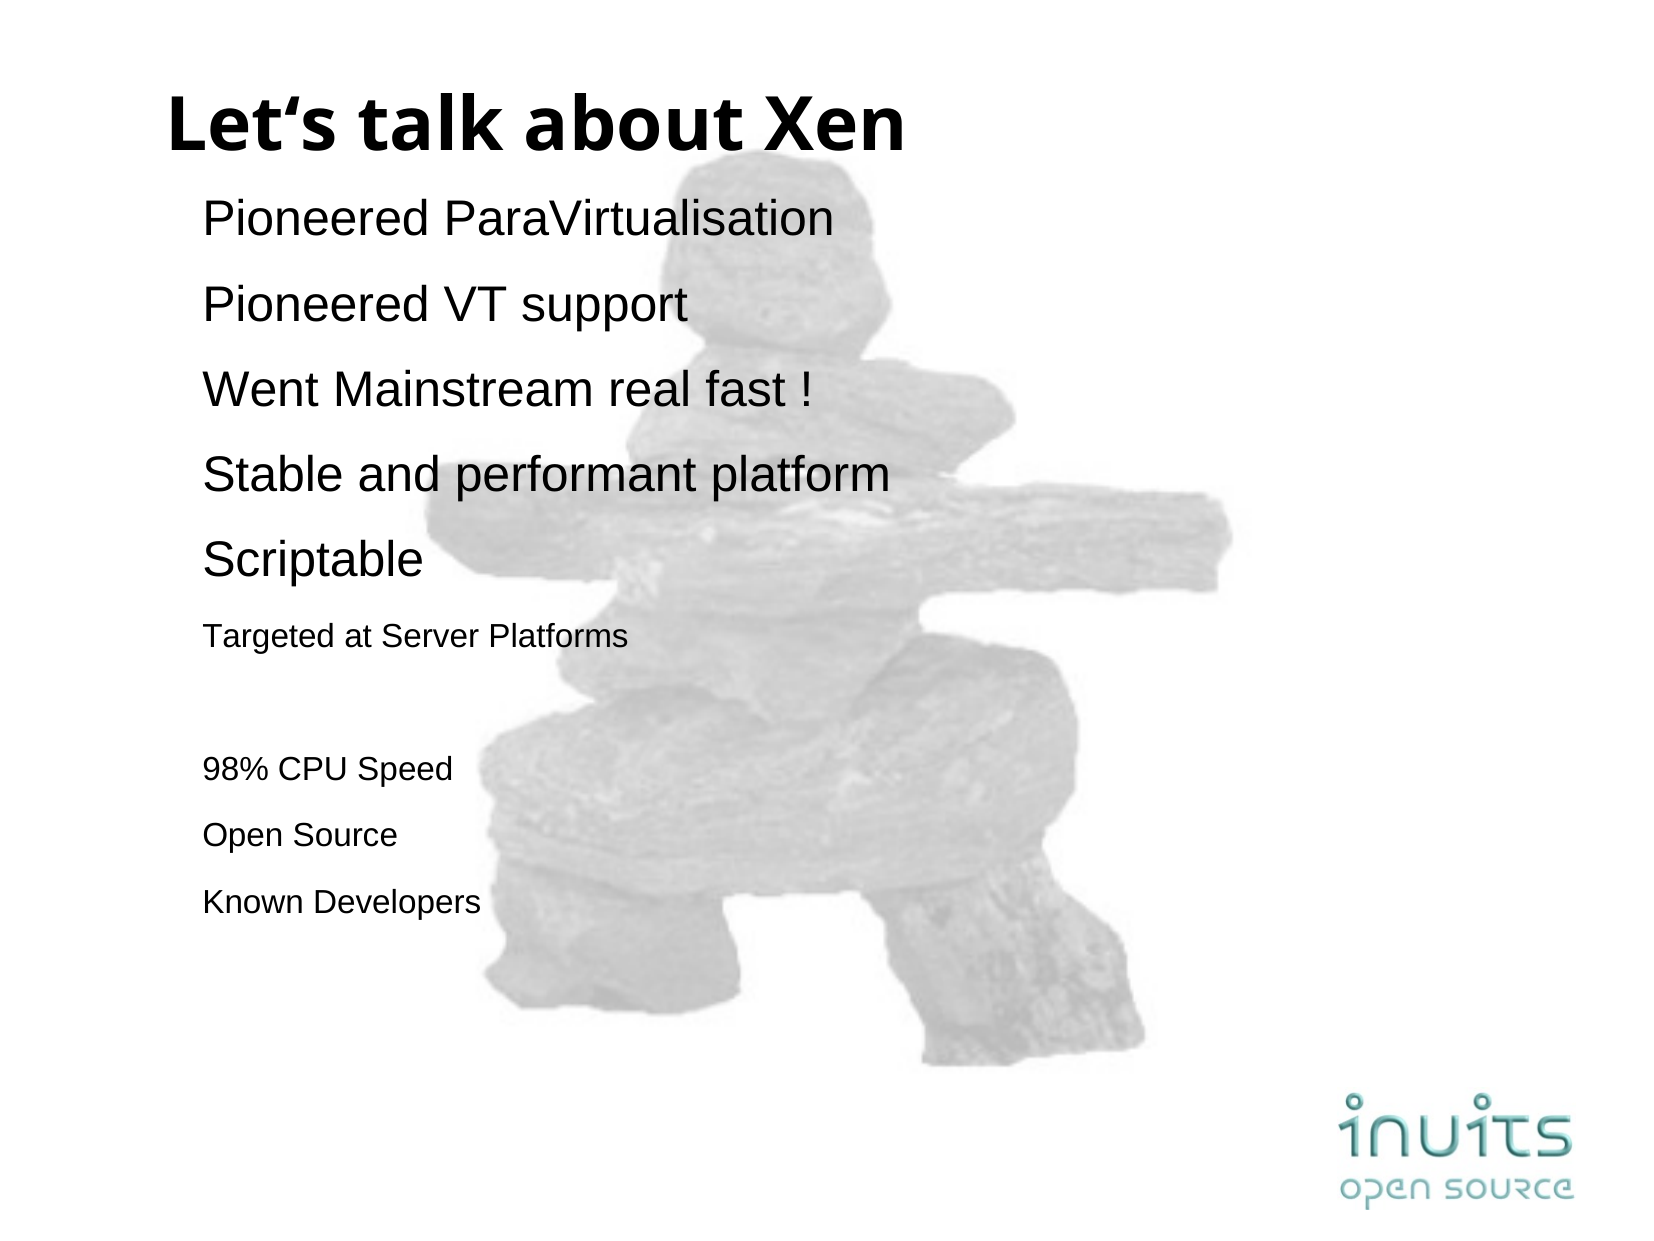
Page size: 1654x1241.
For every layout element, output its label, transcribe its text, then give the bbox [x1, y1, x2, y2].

list Pioneered ParaVirtualisation Pioneered VT support Went Mainstream real fast ! Stable and performant platform Scriptable Targeted at Server Platforms 98% CPU Speed Open Source Known Developers [184, 190, 1192, 1119]
title Let‘s talk about Xen [147, 41, 1429, 202]
picture [1337, 1087, 1576, 1210]
picture [337, 202, 1298, 1120]
